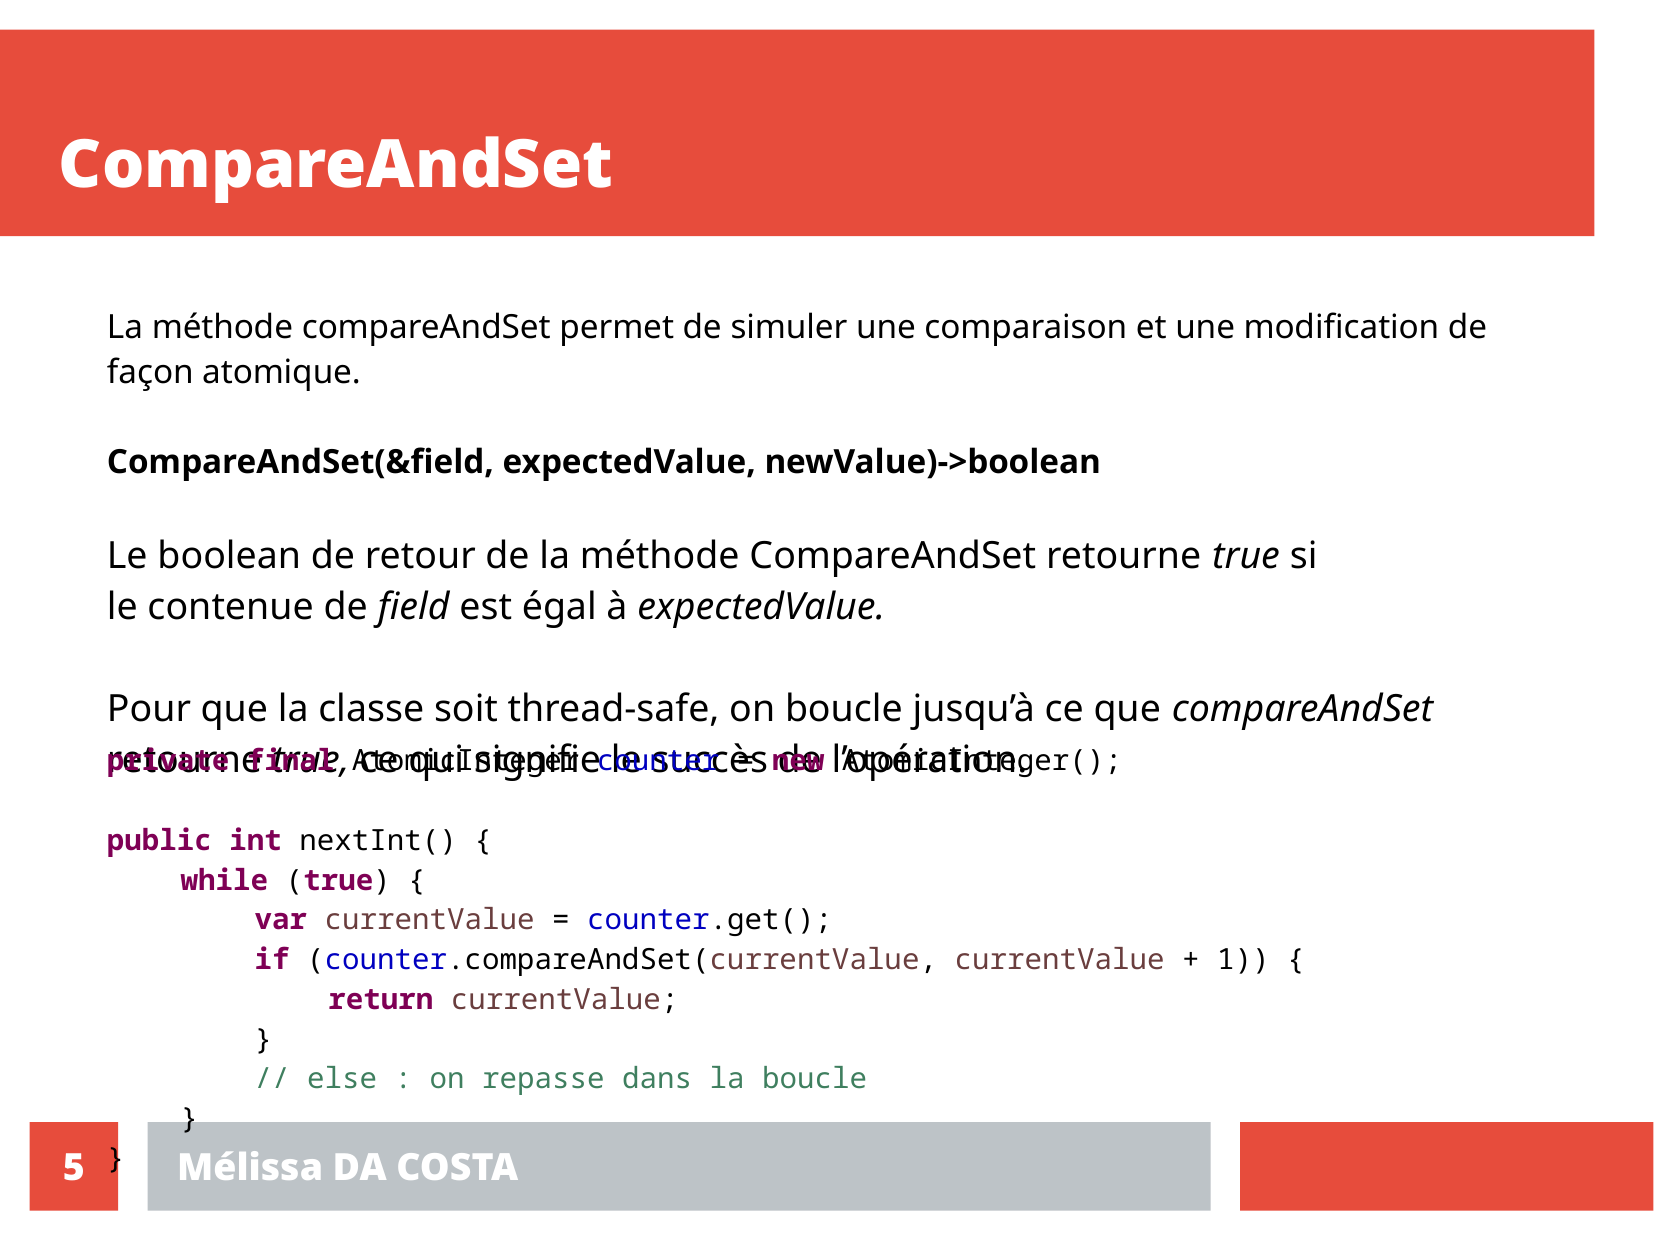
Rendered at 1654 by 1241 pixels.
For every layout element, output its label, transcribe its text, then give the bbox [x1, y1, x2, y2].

text_box private final AtomicInteger counter = new AtomicInteger(); public int nextInt() { while (true) { var currentValue = counter.get(); if (counter.compareAndSet(currentValue, currentValue + 1)) { return currentValue; } // else : on repasse dans la boucle } } [92, 732, 1518, 1139]
text_box La méthode compareAndSet permet de simuler une comparaison et une modification de façon atomique. CompareAndSet(&field, expectedValue, newValue)->boolean Le boolean de retour de la méthode CompareAndSet retourne true si le contenue de field est égal à expectedValue. Pour que la classe soit thread-safe, on boucle jusqu’à ce que compareAndSet retourne true, ce qui signifie le succès de l’opération. [92, 295, 1548, 721]
list [460, 295, 1625, 1063]
title CompareAndSet [59, 59, 1595, 207]
